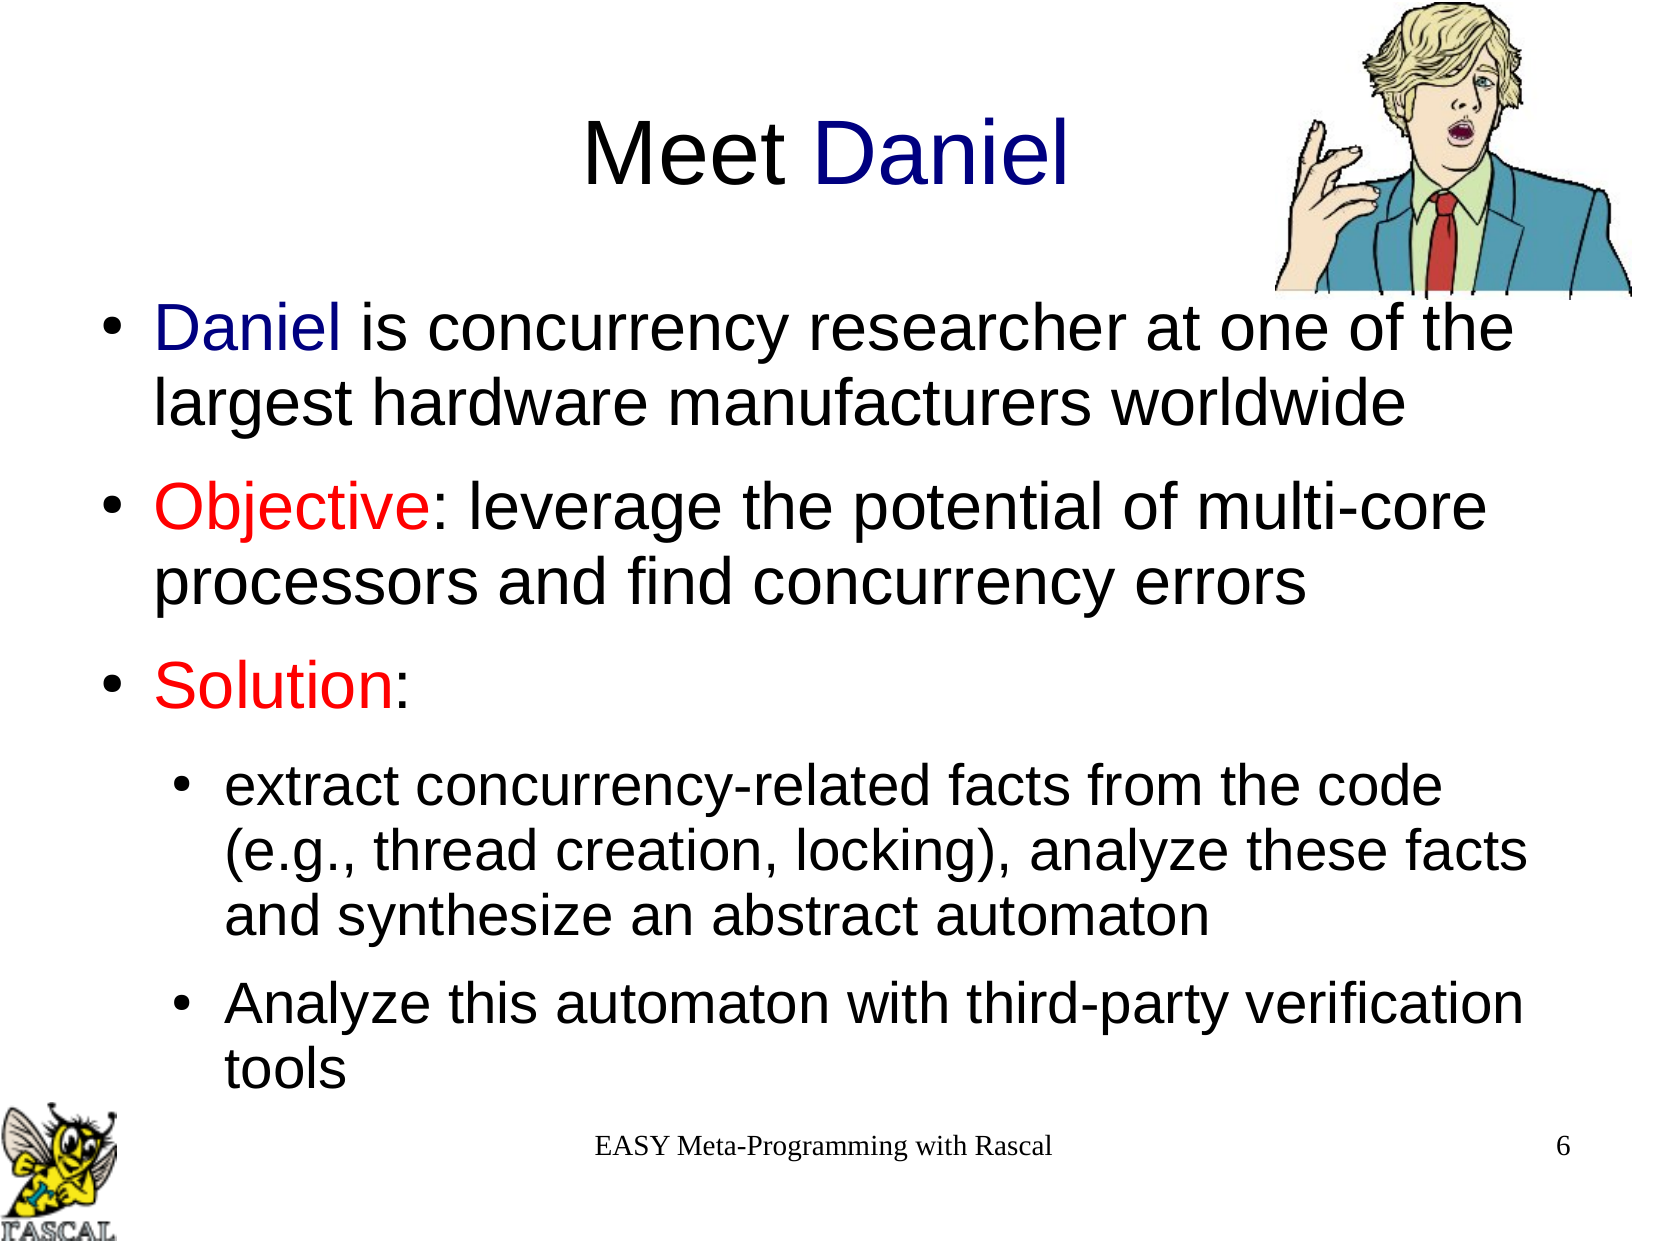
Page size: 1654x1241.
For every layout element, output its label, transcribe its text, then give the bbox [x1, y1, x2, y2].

title Meet Daniel [82, 49, 1275, 257]
picture [1275, 2, 1632, 301]
list Daniel is concurrency researcher at one of the largest hardware manufacturers worldwide Objective: leverage the potential of multi-core processors and find concurrency errors Solution: extract concurrency-related facts from the code (e.g., thread creation, locking), analyze these facts and synthesize an abstract automaton Analyze this automaton with third-party verification tools [82, 290, 1571, 1109]
picture [0, 1102, 117, 1241]
